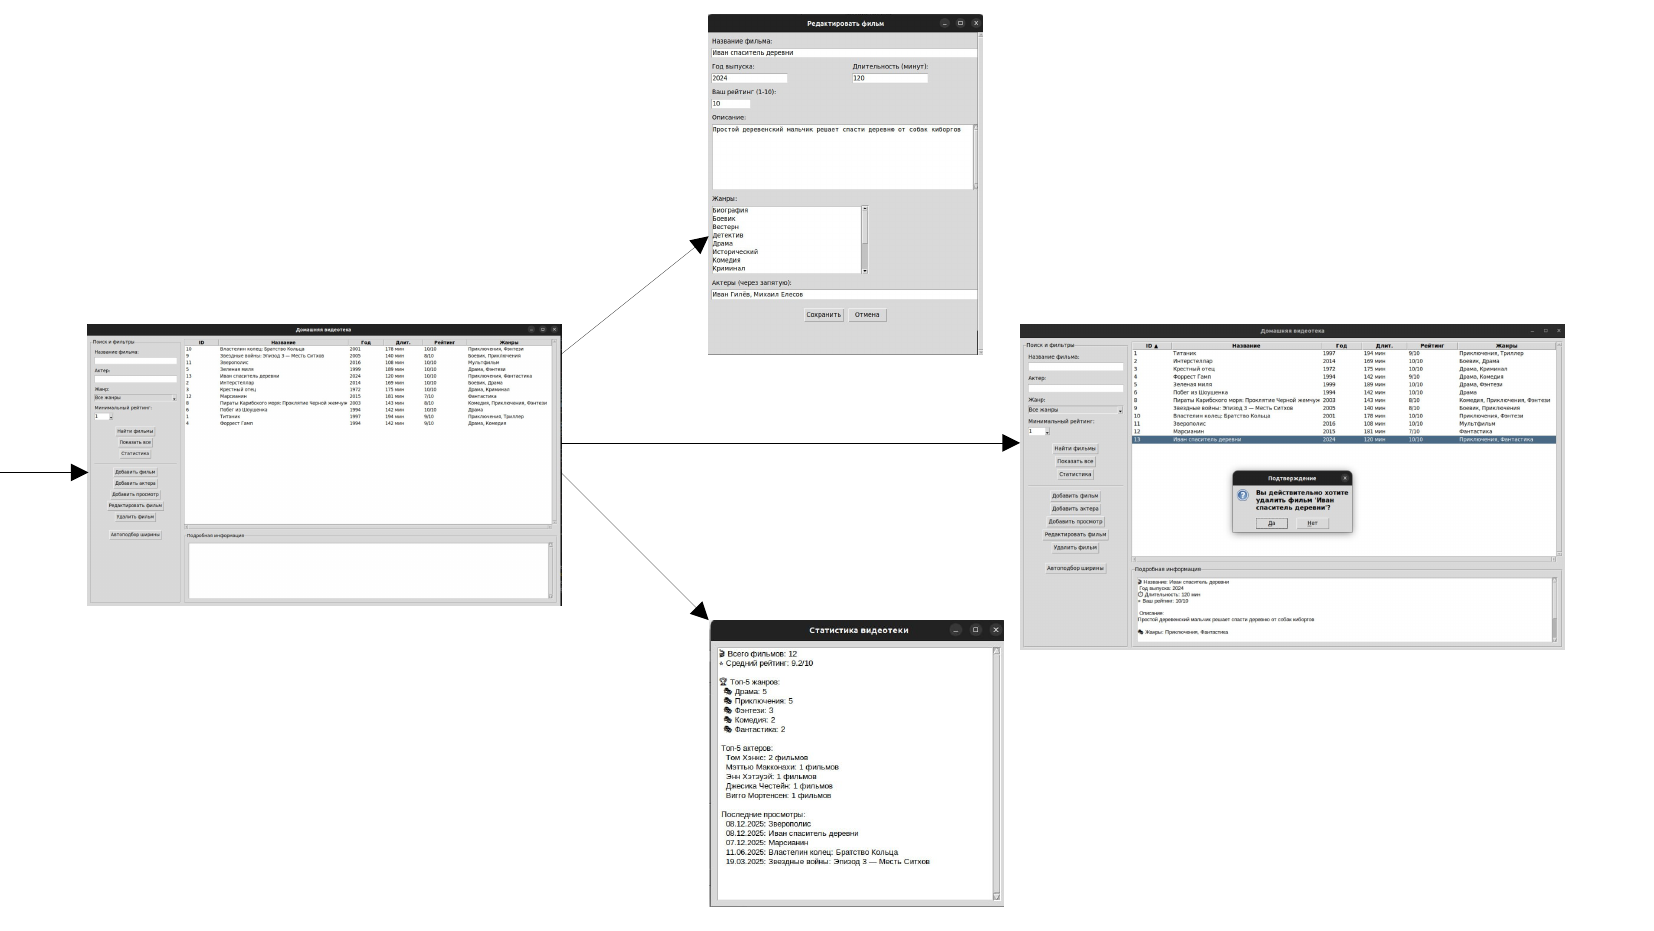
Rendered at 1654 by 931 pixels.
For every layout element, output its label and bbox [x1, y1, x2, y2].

picture [1020, 324, 1565, 650]
picture [87, 324, 562, 606]
picture [709, 620, 1004, 907]
picture [708, 14, 983, 355]
